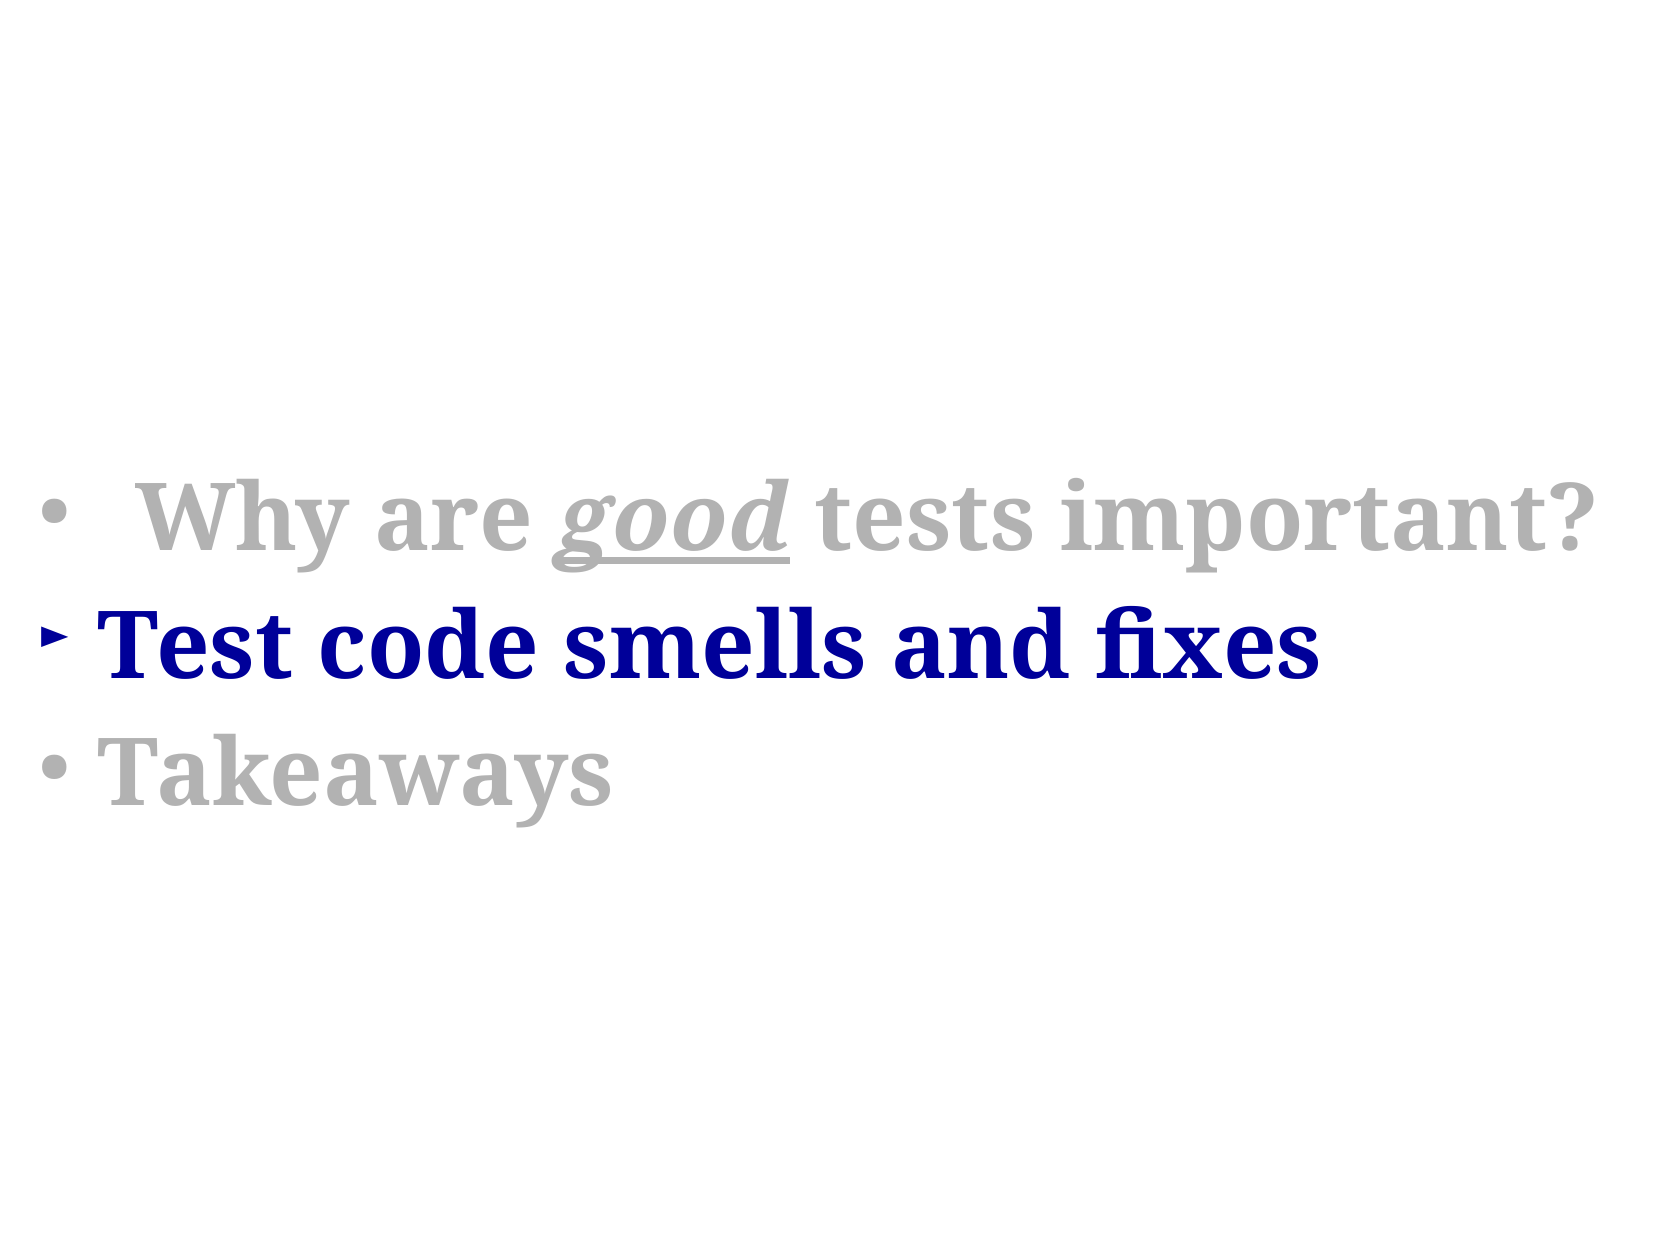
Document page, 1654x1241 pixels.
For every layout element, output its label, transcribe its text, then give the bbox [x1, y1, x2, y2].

subtitle Why are good tests important? Test code smells and fixes Takeaways [37, 450, 1605, 820]
